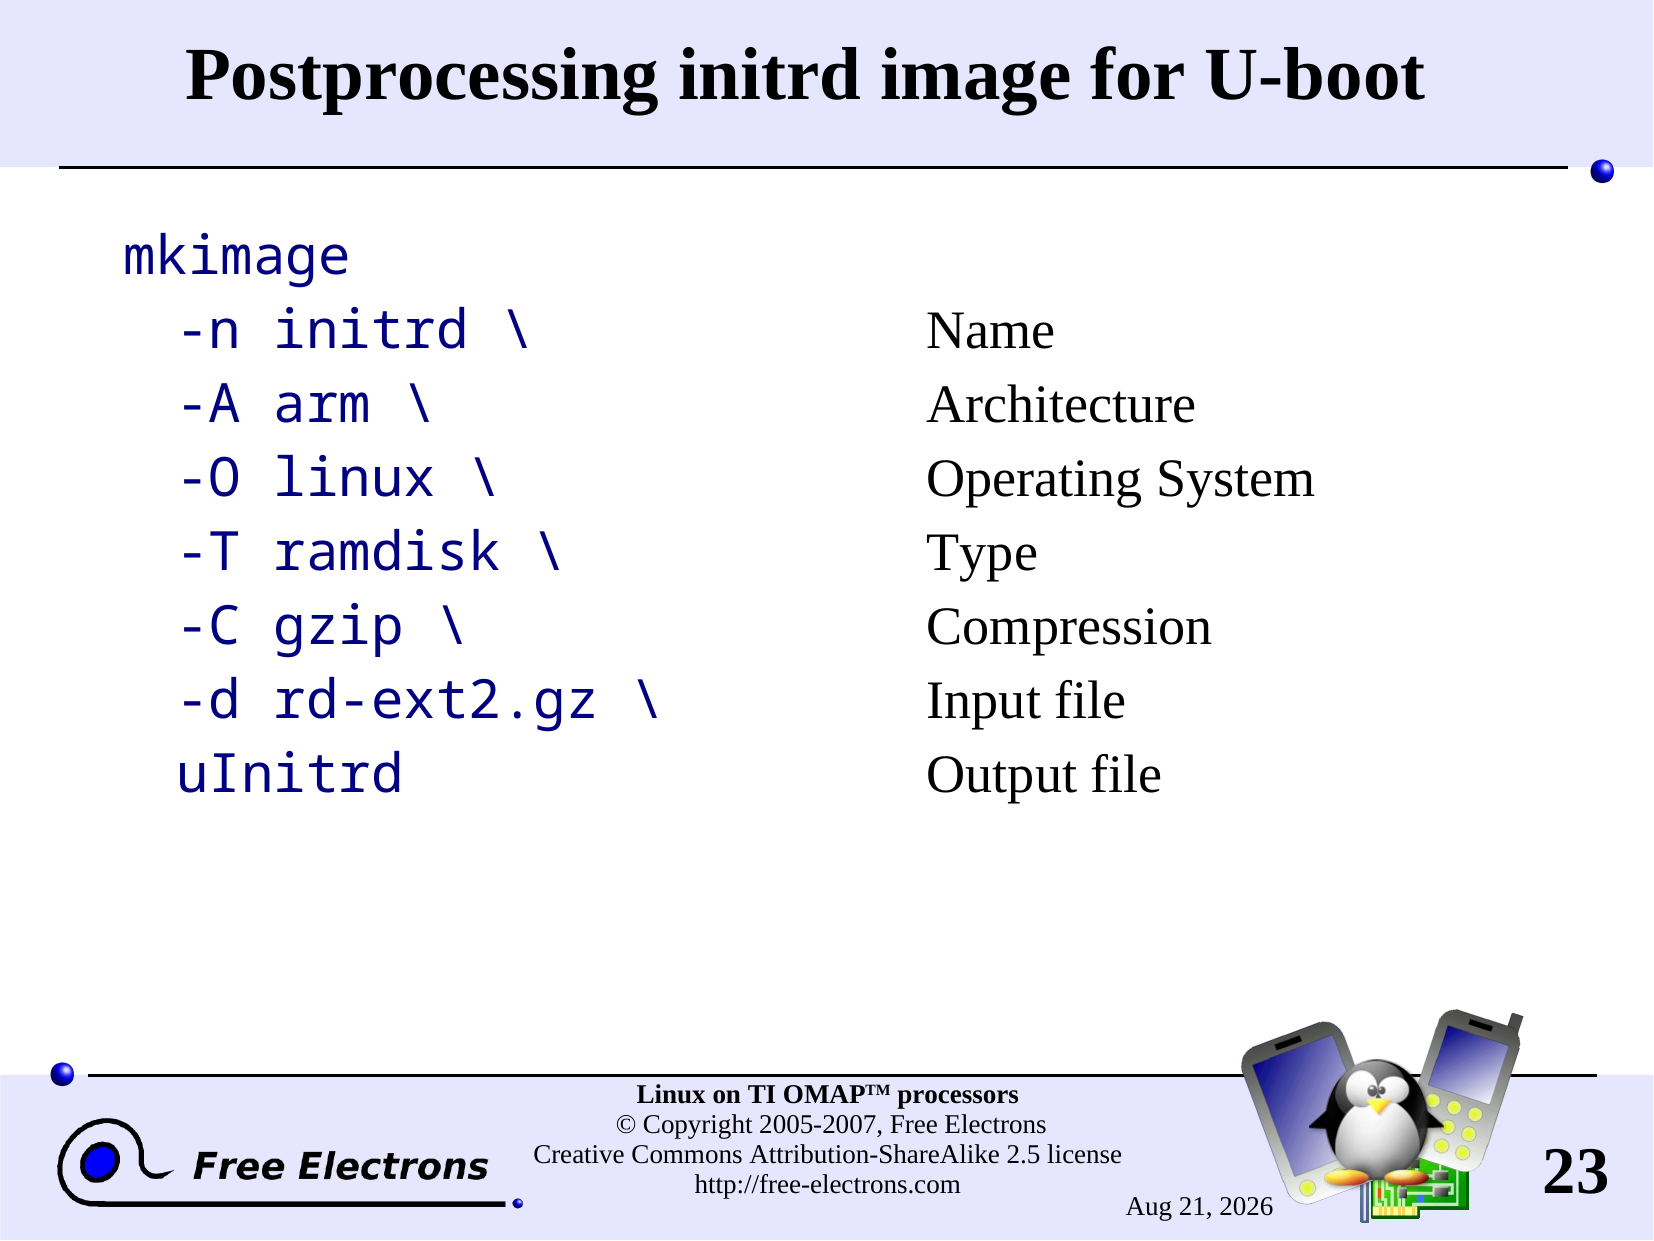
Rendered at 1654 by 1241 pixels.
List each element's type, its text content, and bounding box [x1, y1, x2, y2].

title Postprocessing initrd image for U-boot [60, 25, 1551, 124]
picture [50, 1107, 527, 1216]
picture [1231, 1007, 1538, 1241]
list mkimage -n initrd \ Name -A arm \ Architecture -O linux \ Operating System -T ramdisk \ Type -C gzip \ Compression -d rd-ext2.gz \ Input file uInitrd Output file [105, 216, 1518, 1066]
